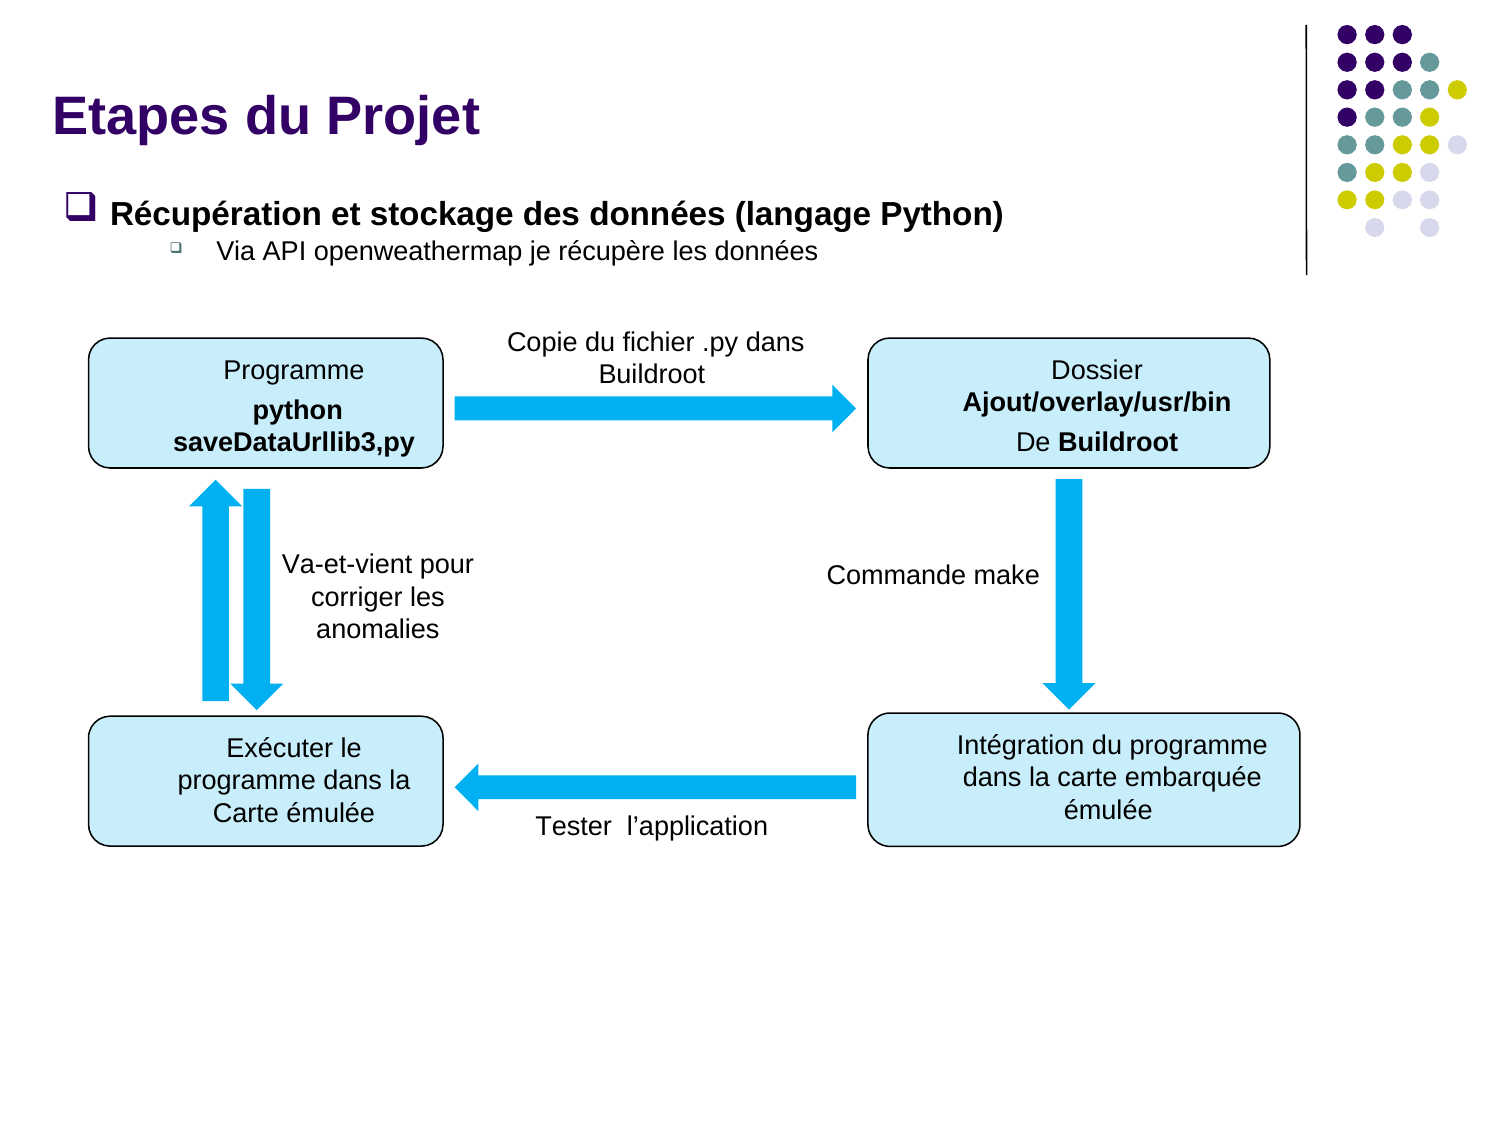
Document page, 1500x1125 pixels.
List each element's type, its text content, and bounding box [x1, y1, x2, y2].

text_box Copie du fichier .py dans Buildroot [490, 316, 821, 396]
text_box Exécuter le programme dans la Carte émulée [88, 716, 444, 847]
text_box Va-et-vient pour corriger les anomalies [253, 538, 502, 652]
text_box Commande make [809, 549, 1058, 598]
text_box Dossier Ajout/overlay/usr/bin De Buildroot [867, 338, 1270, 469]
text_box [454, 763, 857, 812]
text_box Tester l’application [490, 800, 821, 849]
text_box Récupération et stockage des données (langage Python) Via API openweathermap je récupère les données [41, 184, 1301, 303]
text_box Intégration du programme dans la carte embarquée émulée [867, 713, 1300, 847]
text_box Etapes du Projet [37, 54, 1301, 154]
text_box [454, 384, 857, 433]
text_box Programme python saveDataUrllib3,py [88, 338, 444, 469]
text_box [1042, 479, 1096, 710]
text_box [189, 479, 284, 711]
